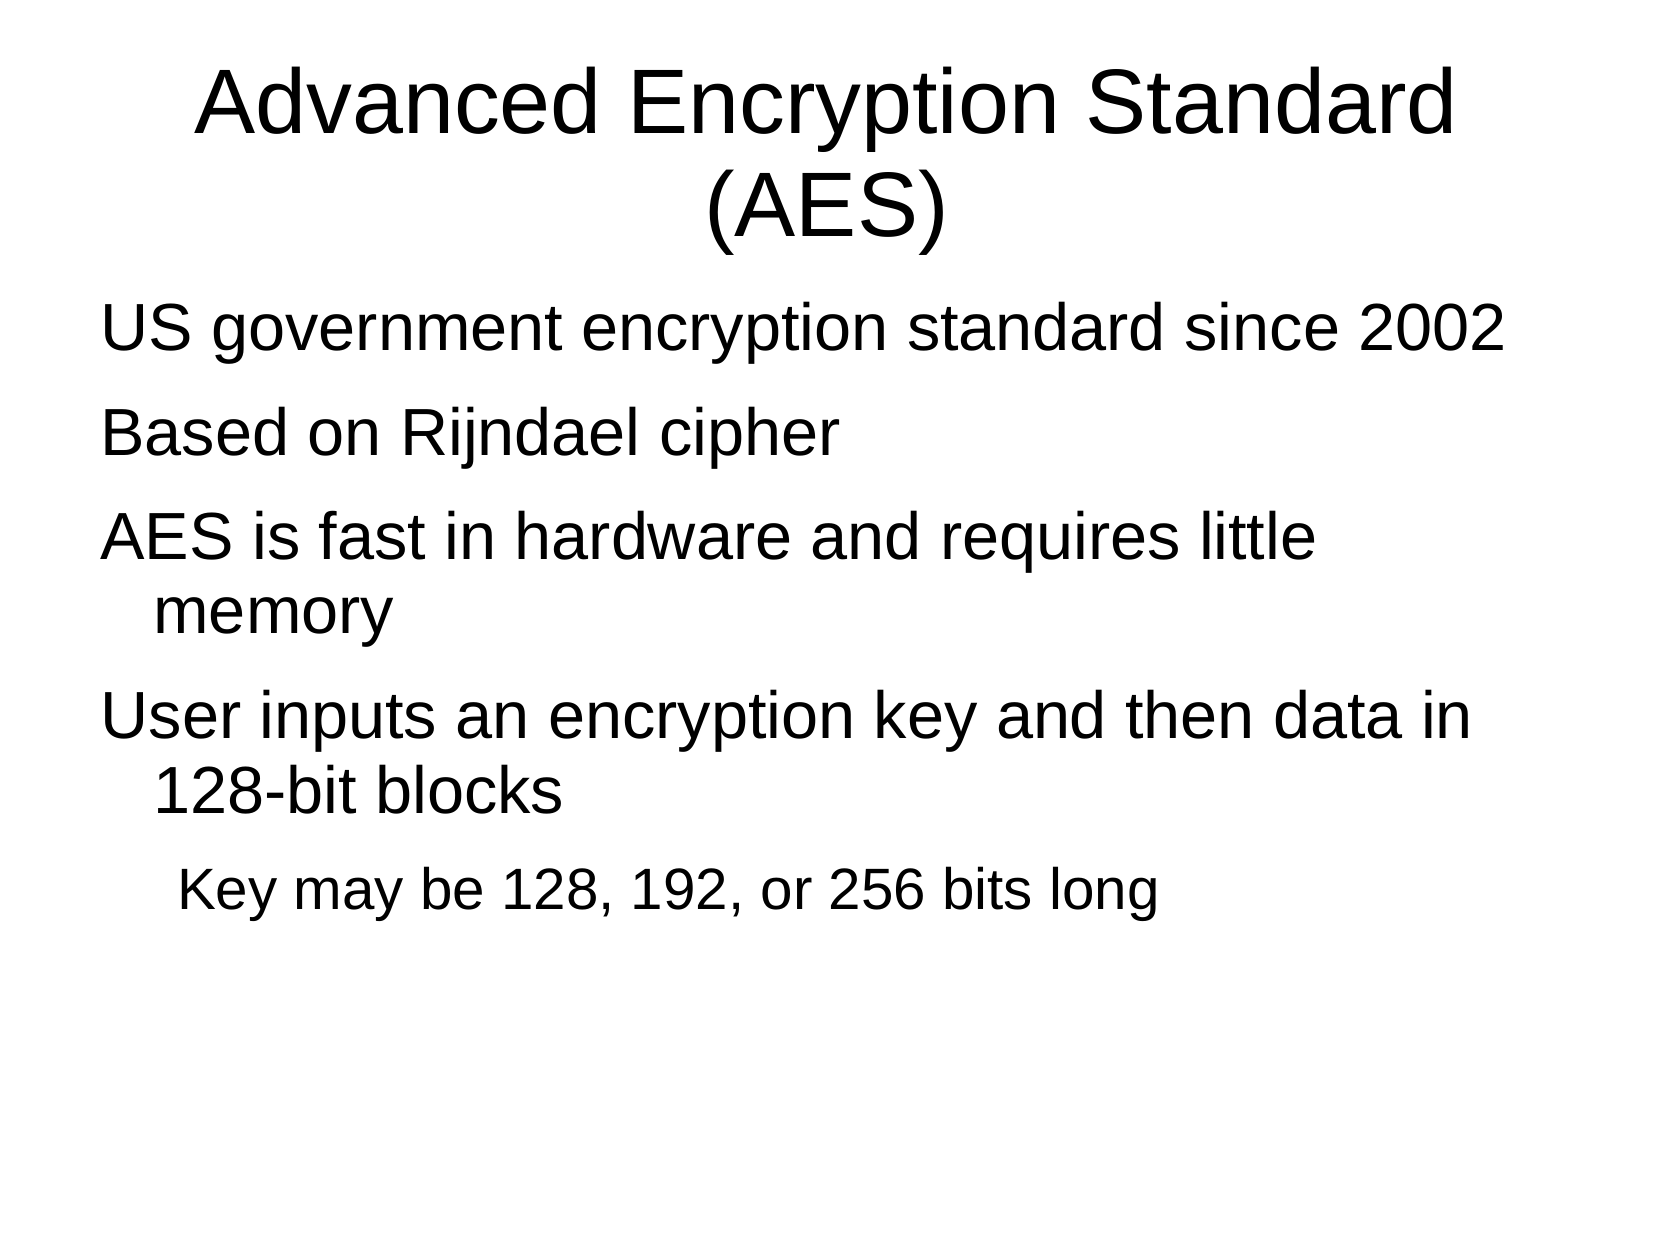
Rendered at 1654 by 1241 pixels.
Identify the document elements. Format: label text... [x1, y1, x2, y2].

title Advanced Encryption Standard (AES) [82, 49, 1571, 257]
list US government encryption standard since 2002 Based on Rijndael cipher AES is fast in hardware and requires little memory User inputs an encryption key and then data in 128-bit blocks Key may be 128, 192, or 256 bits long [82, 290, 1571, 1094]
